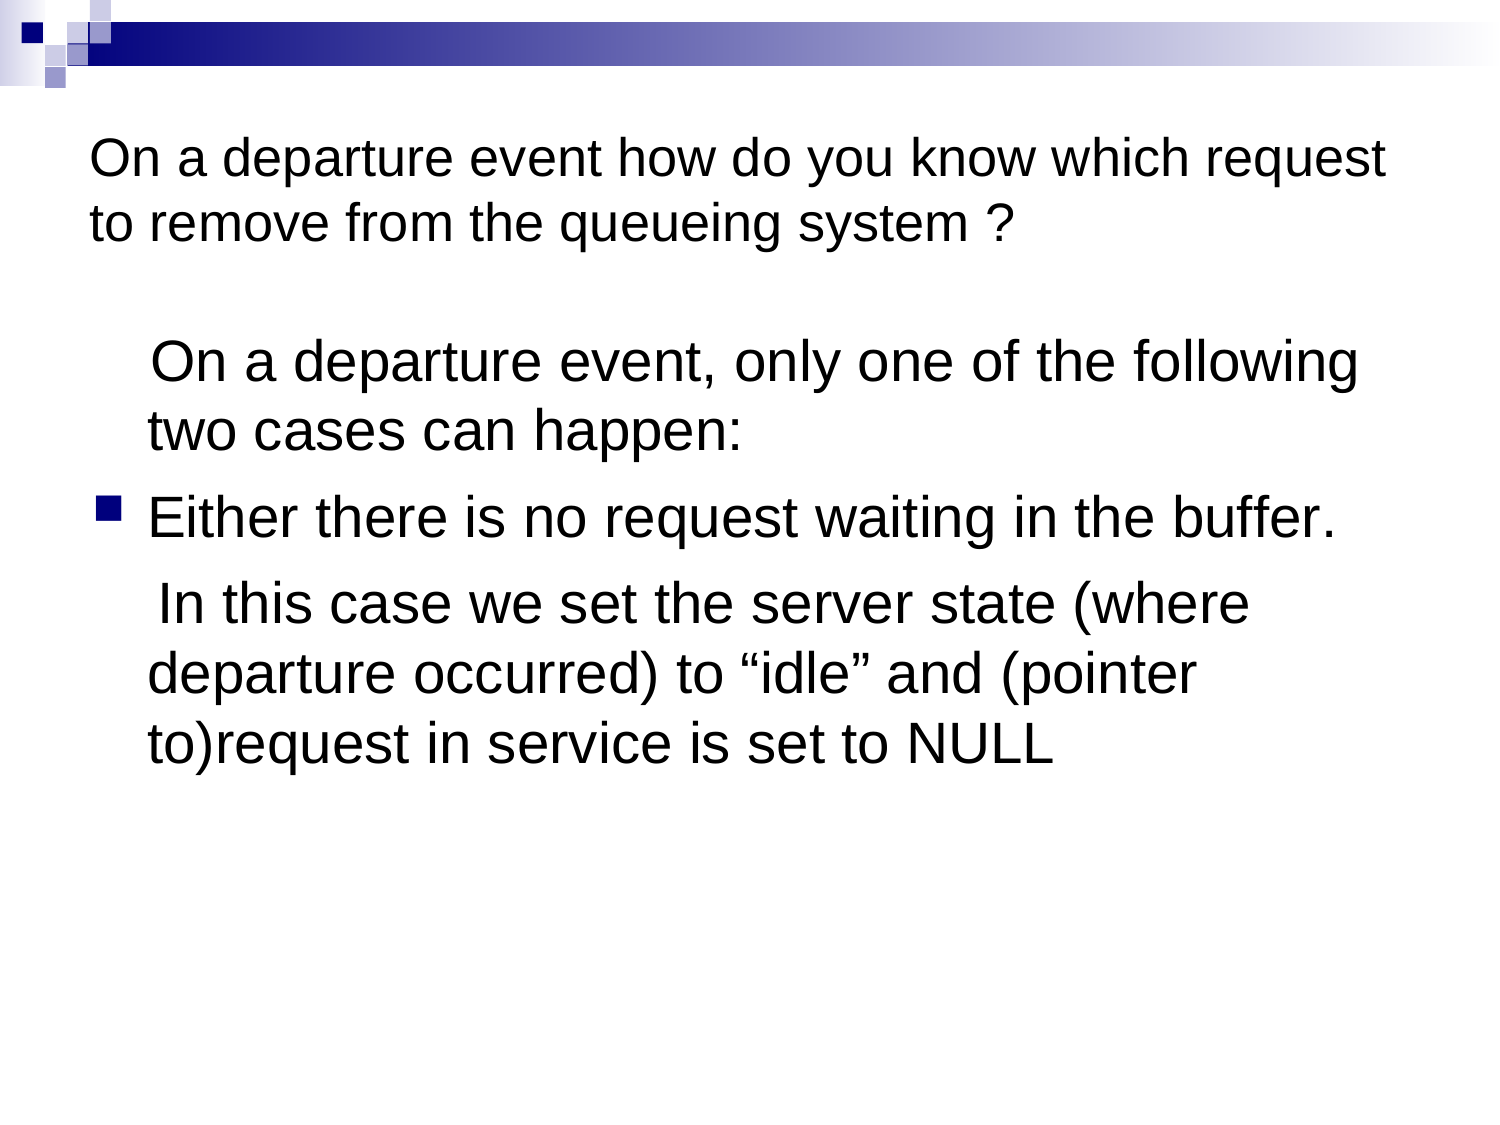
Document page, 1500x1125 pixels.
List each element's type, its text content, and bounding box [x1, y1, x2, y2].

list On a departure event, only one of the following two cases can happen: Either there is no request waiting in the buffer. In this case we set the server state (where departure occurred) to “idle” and (pointer to)request in service is set to NULL [77, 315, 1428, 1080]
title On a departure event how do you know which request to remove from the queueing system ? [75, 75, 1426, 301]
